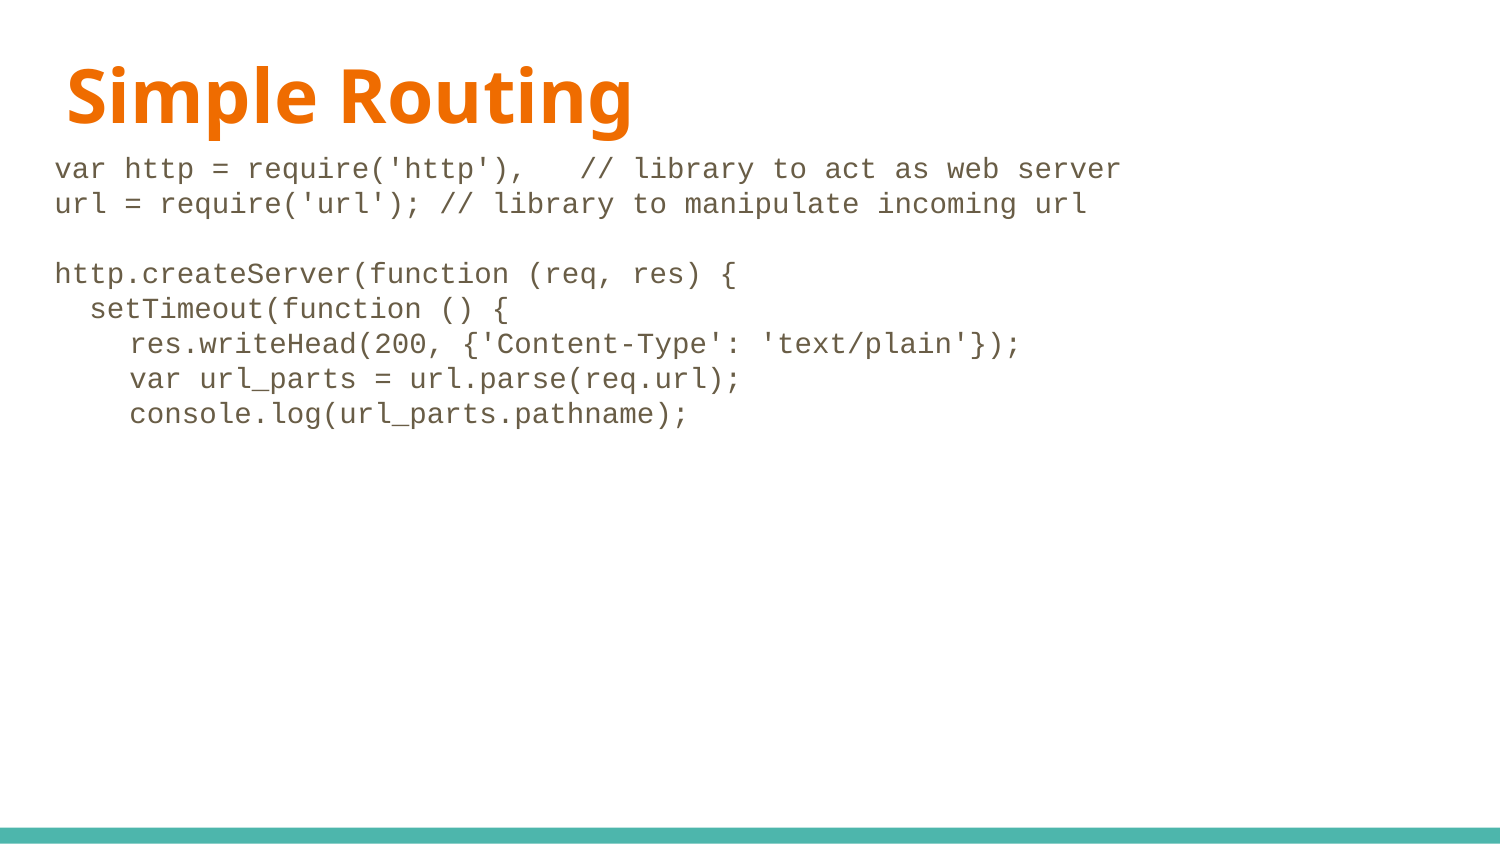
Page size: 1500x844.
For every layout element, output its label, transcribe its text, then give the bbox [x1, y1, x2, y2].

list var http = require('http'), // library to act as web server url = require('url'); // library to manipulate incoming url http.createServer(function (req, res) { setTimeout(function () { res.writeHead(200, {'Content-Type': 'text/plain'}); var url_parts = url.parse(req.url); console.log(url_parts.pathname); [39, 134, 1437, 821]
title Simple Routing [51, 33, 1449, 150]
